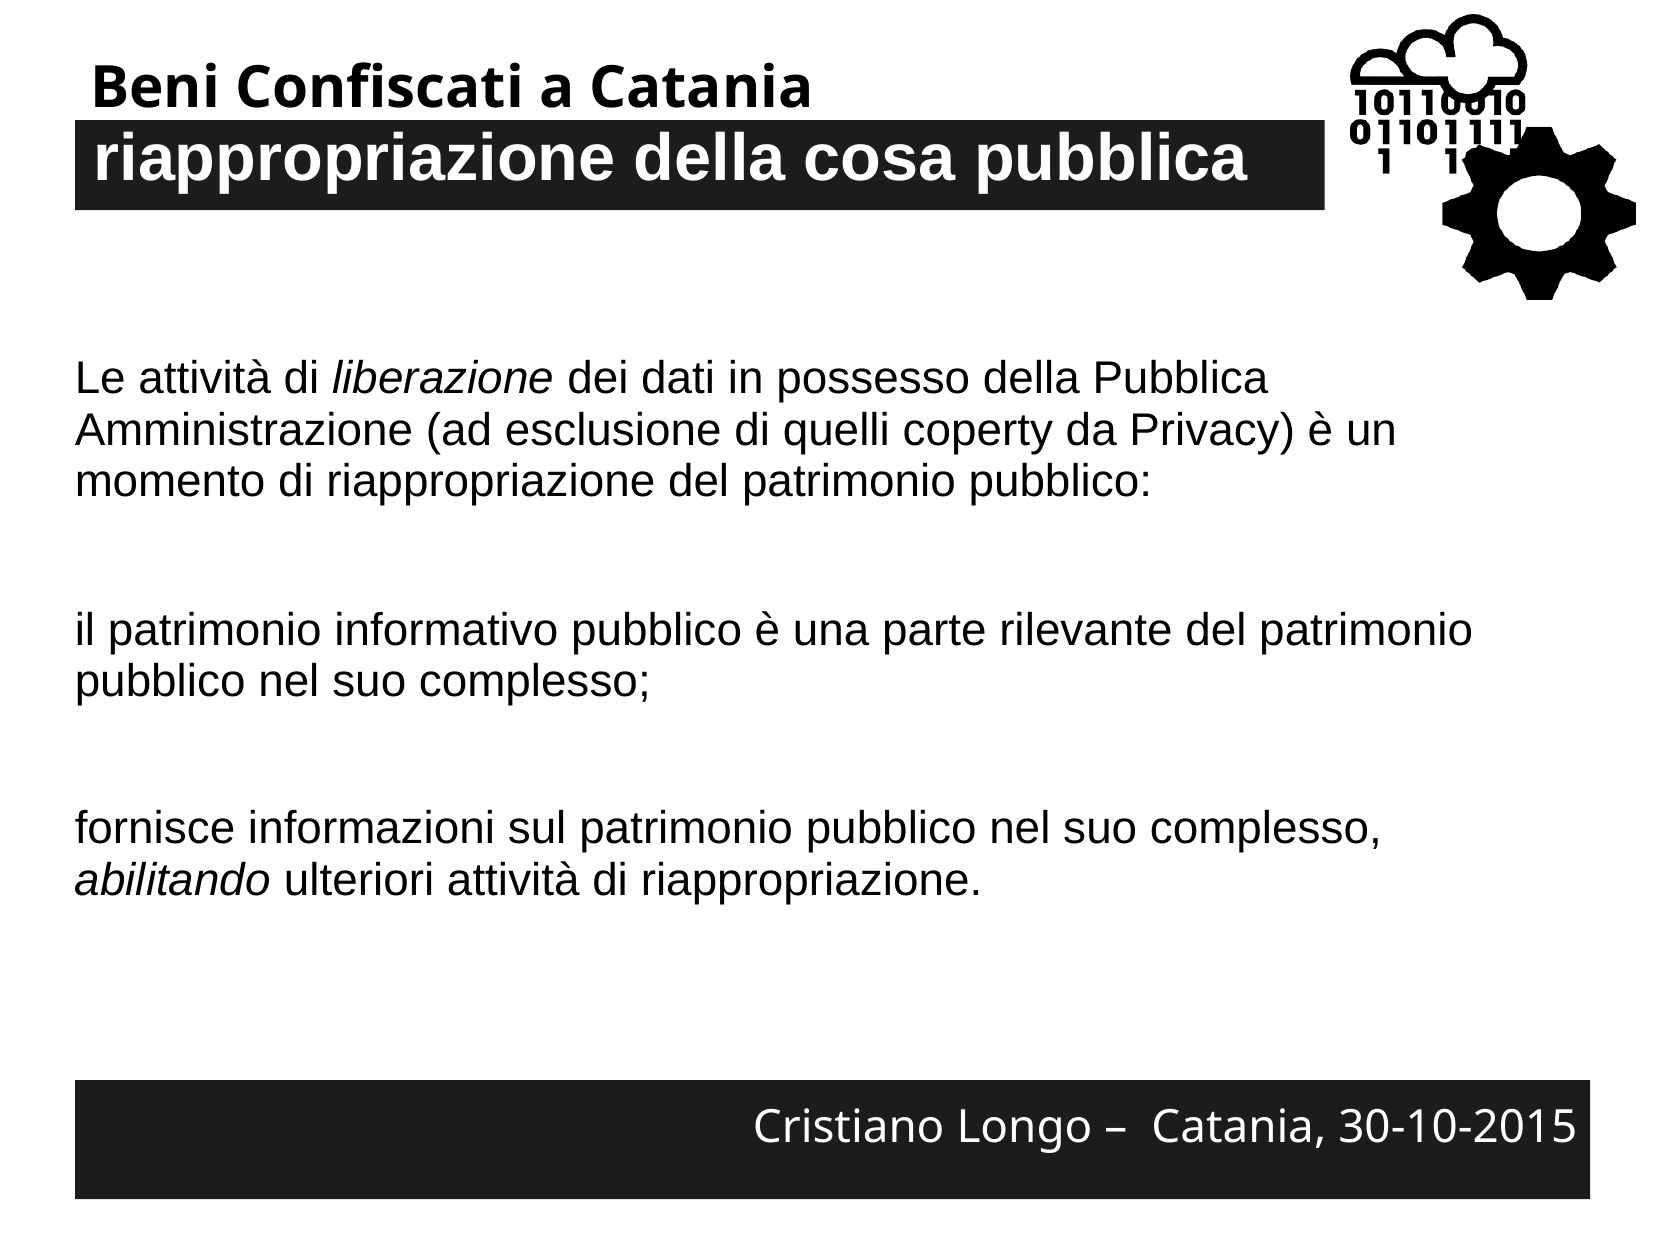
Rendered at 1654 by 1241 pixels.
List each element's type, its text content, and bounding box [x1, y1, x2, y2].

picture [1350, 14, 1636, 301]
list riappropriazione della cosa pubblica [75, 120, 1325, 211]
text_box il patrimonio informativo pubblico è una parte rilevante del patrimonio pubblico nel suo complesso; [60, 596, 1591, 714]
list Cristiano Longo – Catania, 30-10-2015 [75, 1080, 1591, 1200]
text_box fornisce informazioni sul patrimonio pubblico nel suo complesso, abilitando ulteriori attività di riappropriazione. [60, 795, 1591, 913]
text_box Le attività di liberazione dei dati in possesso della Pubblica Amministrazione (ad esclusione di quelli coperty da Privacy) è un momento di riappropriazione del patrimonio pubblico: [60, 345, 1591, 514]
list Beni Confiscati a Catania [75, 45, 1325, 120]
